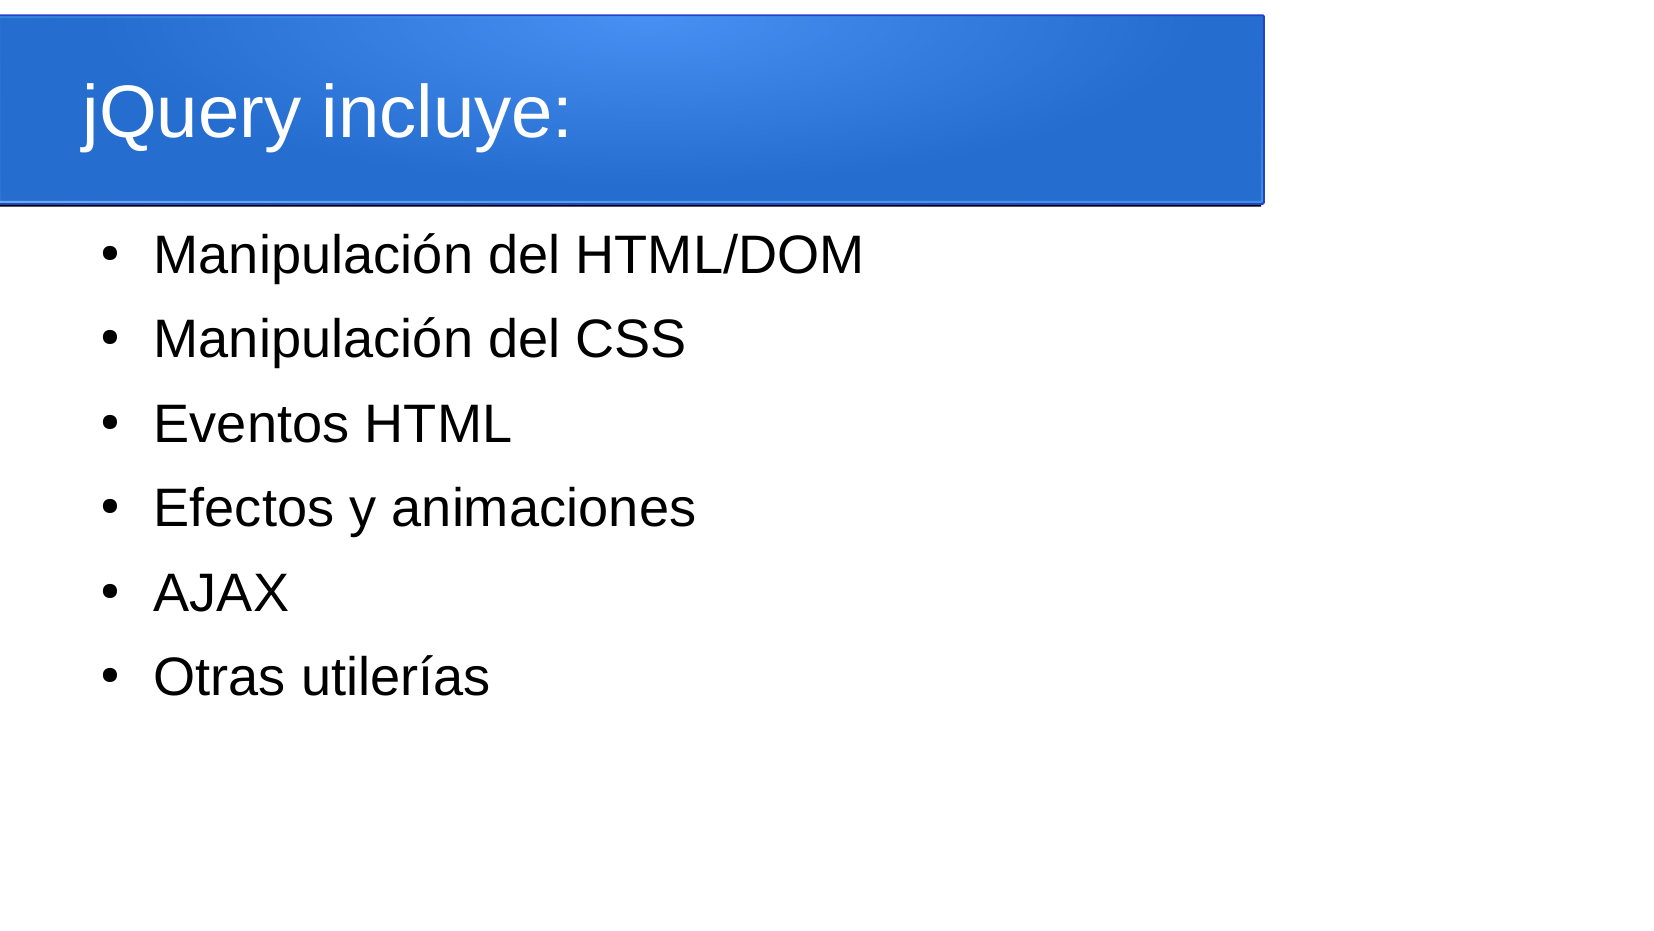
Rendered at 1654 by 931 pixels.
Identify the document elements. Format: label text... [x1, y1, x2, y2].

list Manipulación del HTML/DOM Manipulación del CSS Eventos HTML Efectos y animaciones AJAX Otras utilerías [82, 224, 1571, 764]
title jQuery incluye: [82, 35, 1235, 189]
